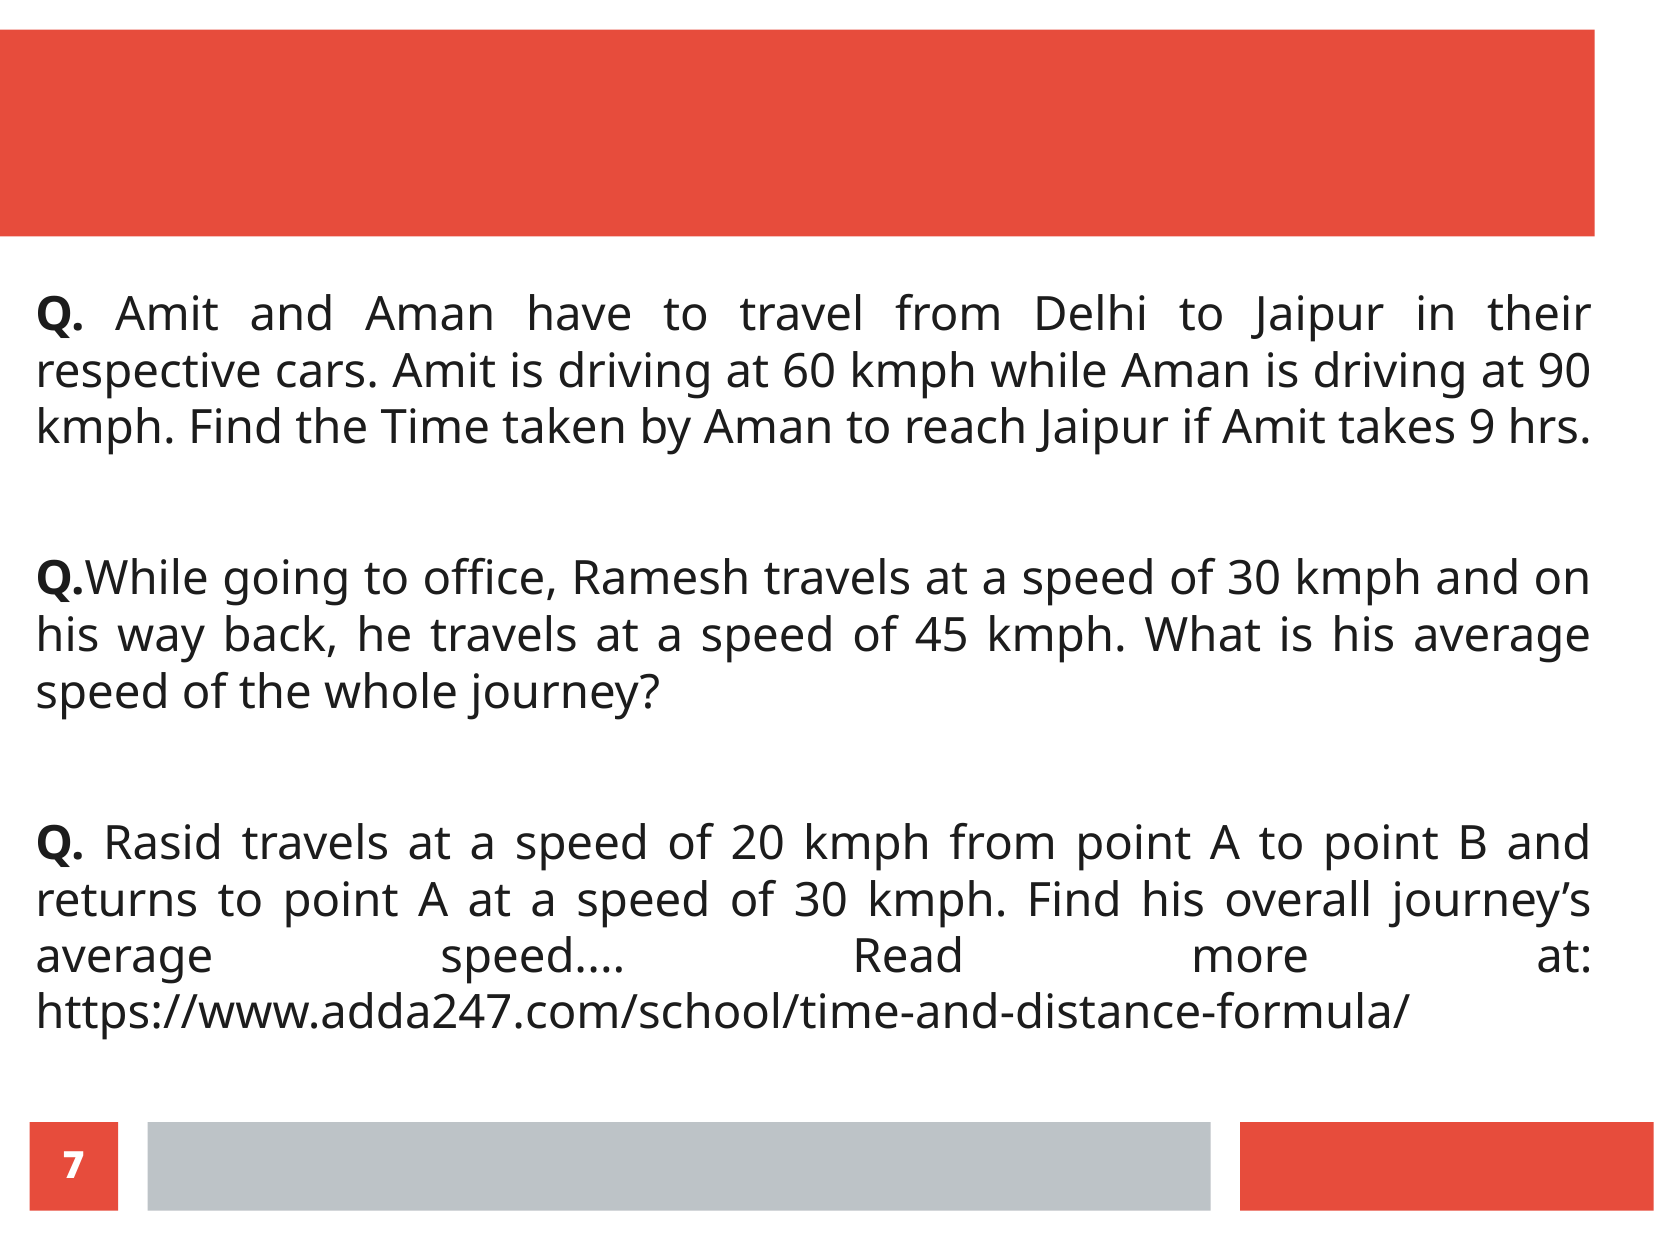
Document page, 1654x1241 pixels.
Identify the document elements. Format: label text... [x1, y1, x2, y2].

list Q. Amit and Aman have to travel from Delhi to Jaipur in their respective cars. Amit is driving at 60 kmph while Aman is driving at 90 kmph. Find the Time taken by Aman to reach Jaipur if Amit takes 9 hrs. Q.While going to office, Ramesh travels at a speed of 30 kmph and on his way back, he travels at a speed of 45 kmph. What is his average speed of the whole journey? Q. Rasid travels at a speed of 20 kmph from point A to point B and returns to point A at a speed of 30 kmph. Find his overall journey’s average speed.... Read more at: https://www.adda247.com/school/time-and-distance-formula/ [35, 283, 1607, 1093]
text_box [29, 1122, 119, 1211]
